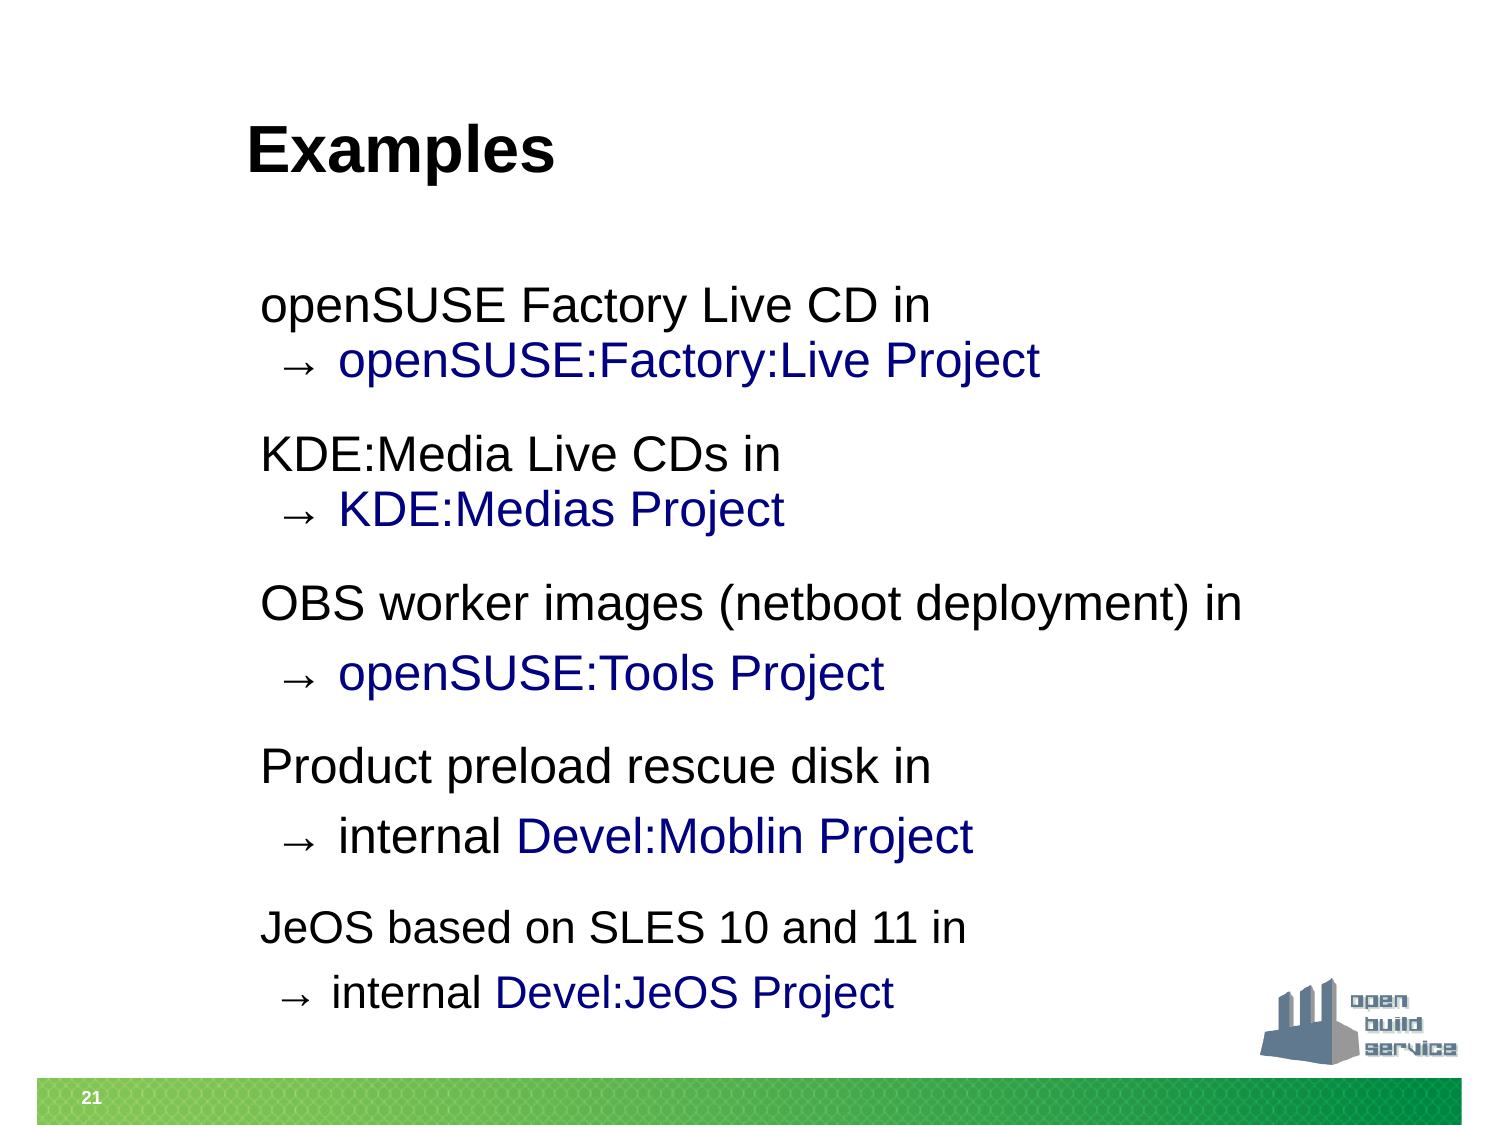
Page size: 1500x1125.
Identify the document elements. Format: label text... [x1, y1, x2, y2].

list openSUSE Factory Live CD in → openSUSE:Factory:Live Project KDE:Media Live CDs in → KDE:Medias Project OBS worker images (netboot deployment) in → openSUSE:Tools Project Product preload rescue disk in → internal Devel:Moblin Project JeOS based on SLES 10 and 11 in → internal Devel:JeOS Project [245, 269, 1409, 1027]
title Examples [246, 60, 1409, 239]
picture [1260, 978, 1458, 1065]
picture [37, 1078, 1462, 1125]
